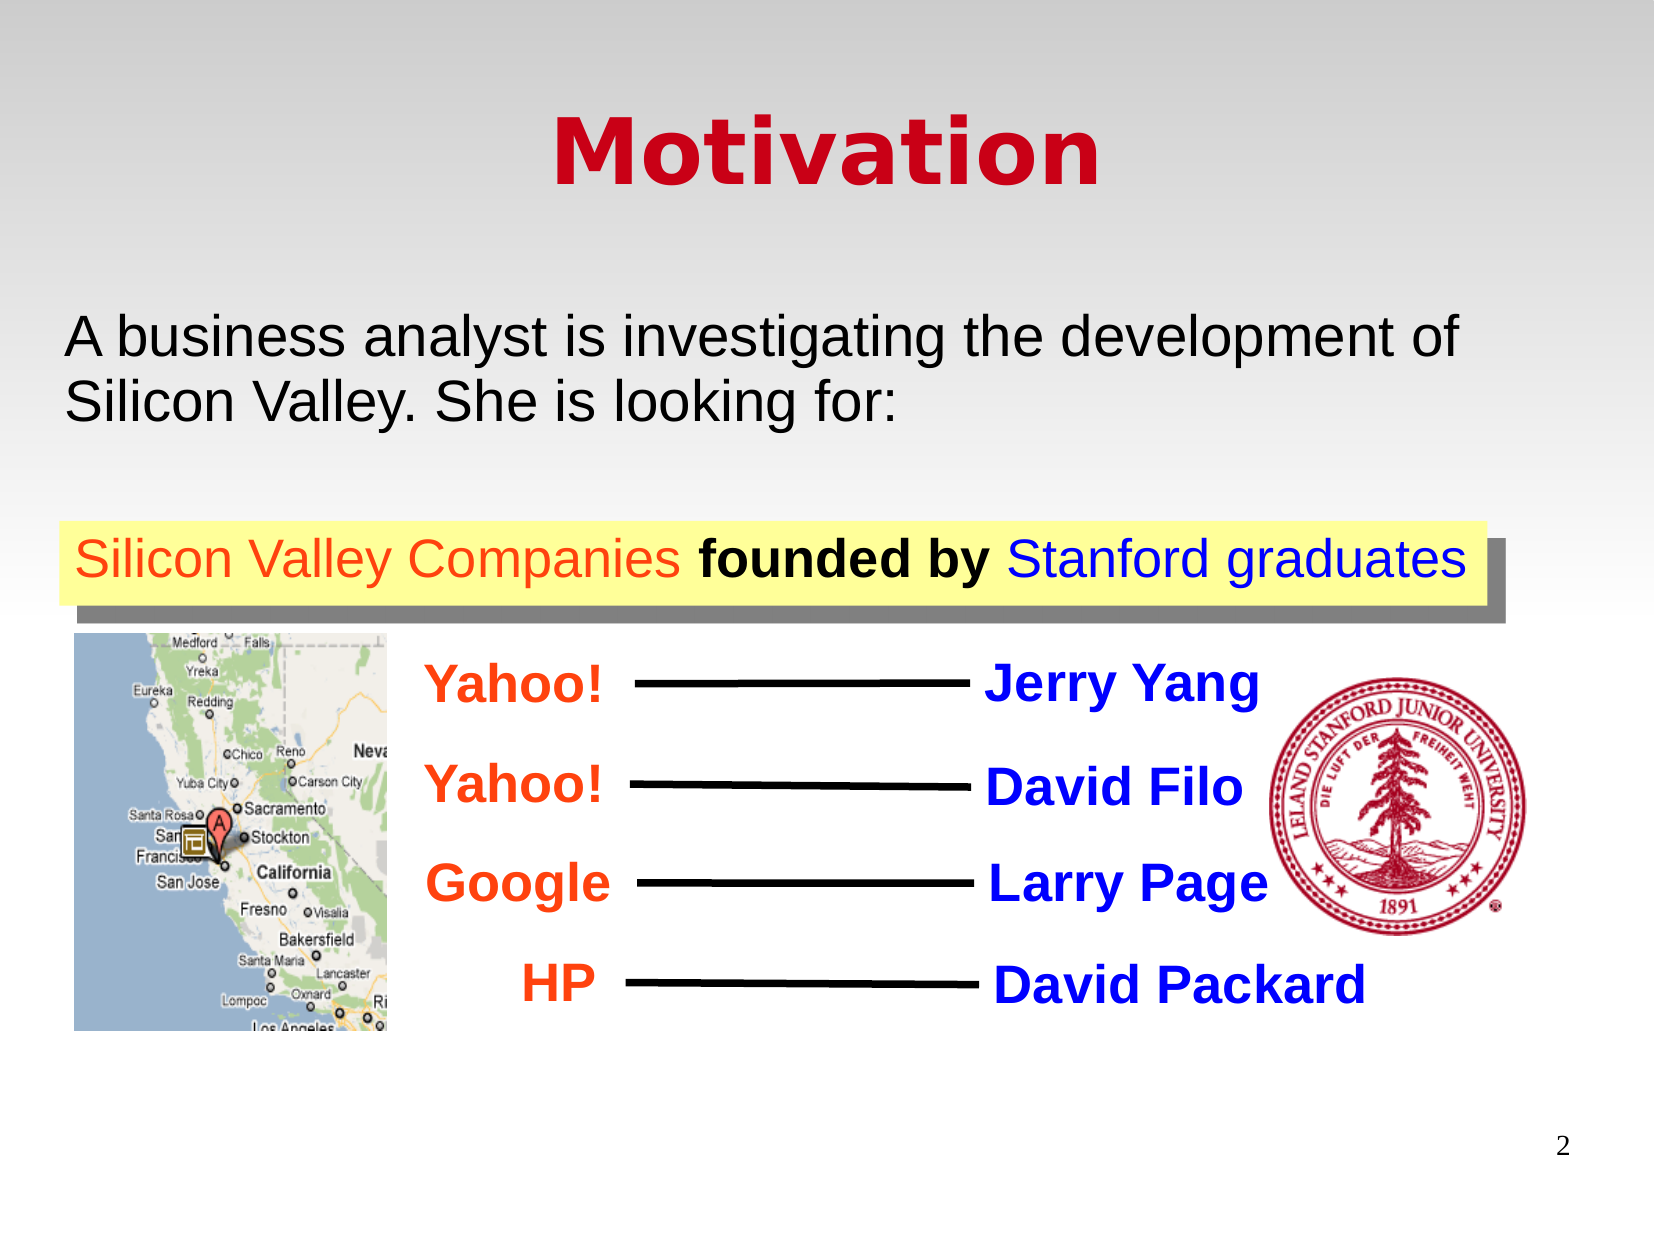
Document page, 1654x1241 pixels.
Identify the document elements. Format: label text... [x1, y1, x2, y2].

text_box David Filo [971, 749, 1272, 825]
text_box HP [475, 944, 626, 1021]
text_box Yahoo! [408, 746, 630, 822]
title Motivation [82, 49, 1571, 257]
text_box David Packard [979, 946, 1388, 1023]
text_box A business analyst is investigating the development of Silicon Valley. She is looking for: [49, 295, 1538, 456]
text_box Larry Page [974, 845, 1313, 921]
text_box Yahoo! [408, 646, 635, 722]
text_box Silicon Valley Companies founded by Stanford graduates [59, 520, 1488, 606]
picture [1269, 677, 1527, 936]
picture [74, 633, 387, 1031]
text_box Google [410, 845, 638, 921]
text_box Jerry Yang [970, 645, 1289, 721]
